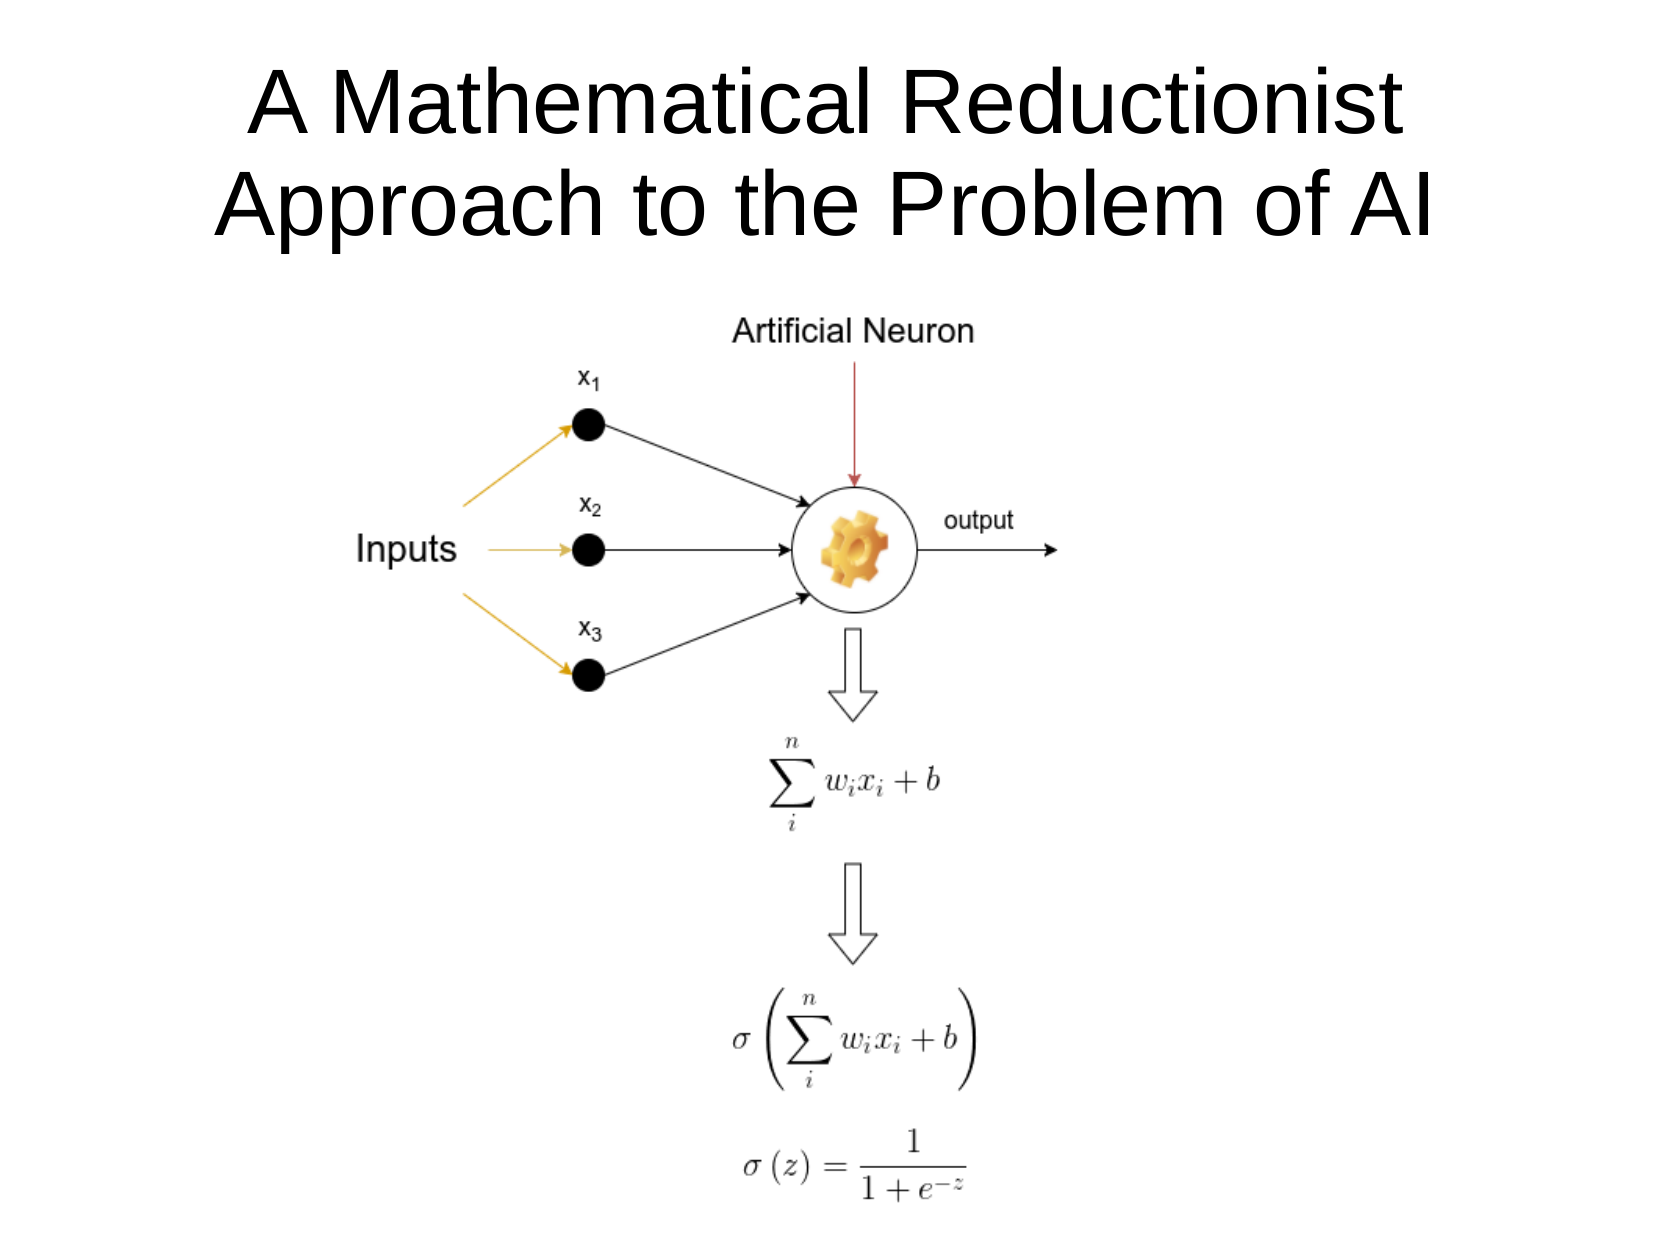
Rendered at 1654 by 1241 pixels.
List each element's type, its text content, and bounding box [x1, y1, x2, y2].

picture [330, 299, 1073, 1204]
title A Mathematical Reductionist Approach to the Problem of AI [82, 49, 1571, 257]
